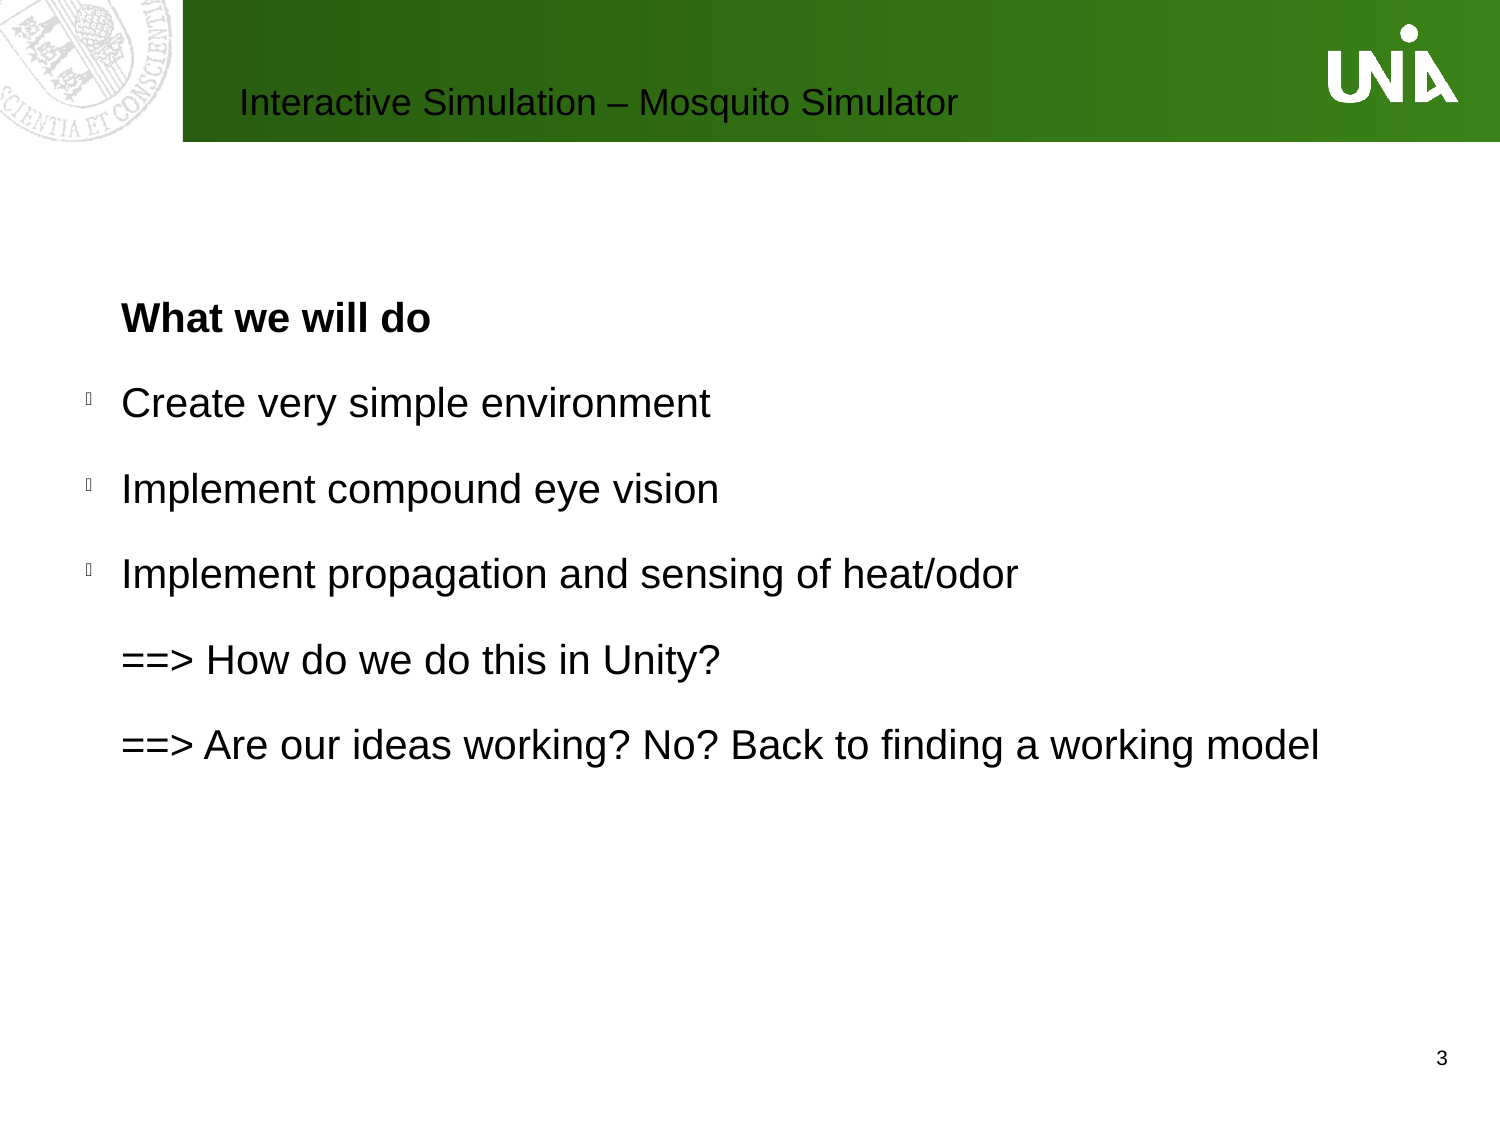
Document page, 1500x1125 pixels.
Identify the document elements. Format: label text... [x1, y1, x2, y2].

text_box What we will do Create very simple environment Implement compound eye vision Implement propagation and sensing of heat/odor ==> How do we do this in Unity? ==> Are our ideas working? No? Back to finding a working model [70, 283, 1418, 1061]
picture [0, 0, 172, 142]
text_box <number> [1149, 1037, 1463, 1113]
text_box Interactive Simulation – Mosquito Simulator [224, 70, 1170, 128]
picture [1328, 24, 1459, 103]
